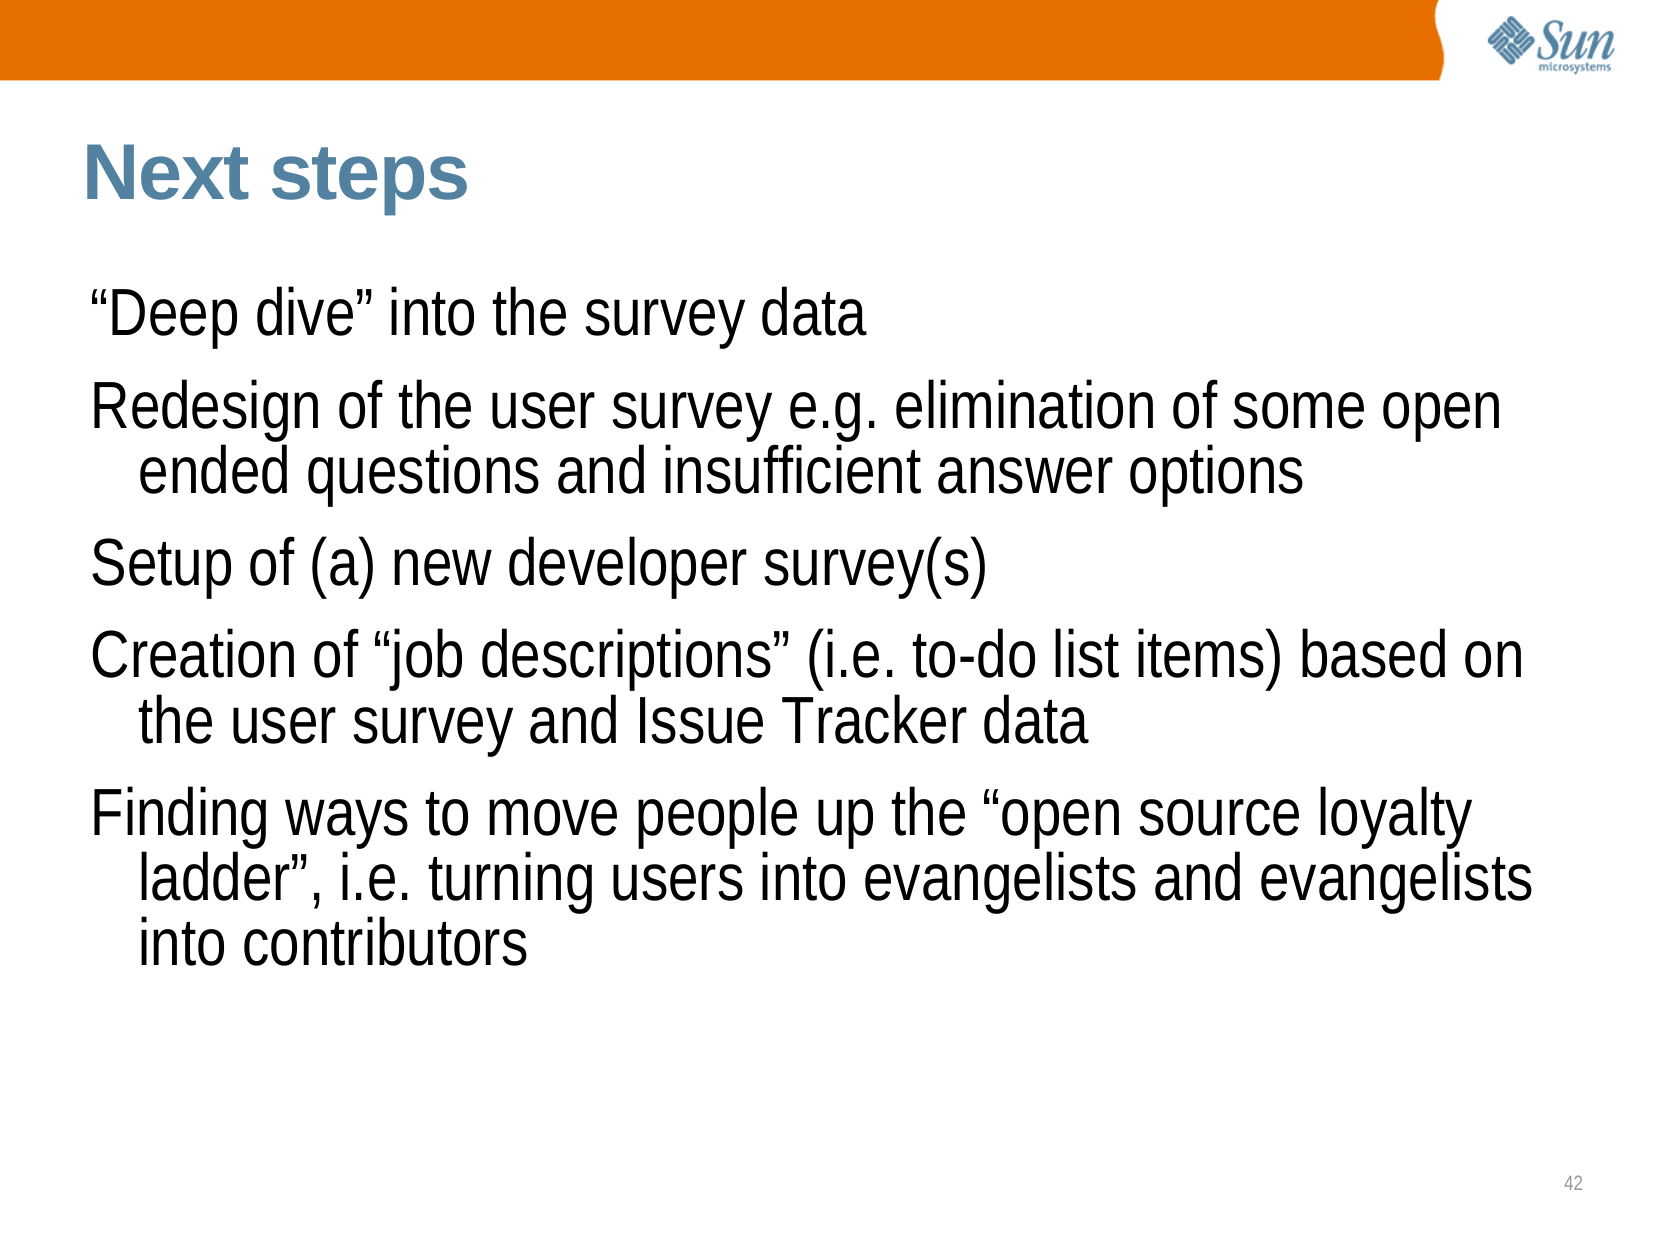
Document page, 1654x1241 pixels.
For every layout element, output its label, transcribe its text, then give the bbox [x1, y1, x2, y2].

list “Deep dive” into the survey data Redesign of the user survey e.g. elimination of some open ended questions and insufficient answer options Setup of (a) new developer survey(s) Creation of “job descriptions” (i.e. to-do list items) based on the user survey and Issue Tracker data Finding ways to move people up the “open source loyalty ladder”, i.e. turning users into evangelists and evangelists into contributors [71, 283, 1545, 981]
picture [0, 0, 1654, 83]
title Next steps [82, 135, 1585, 251]
